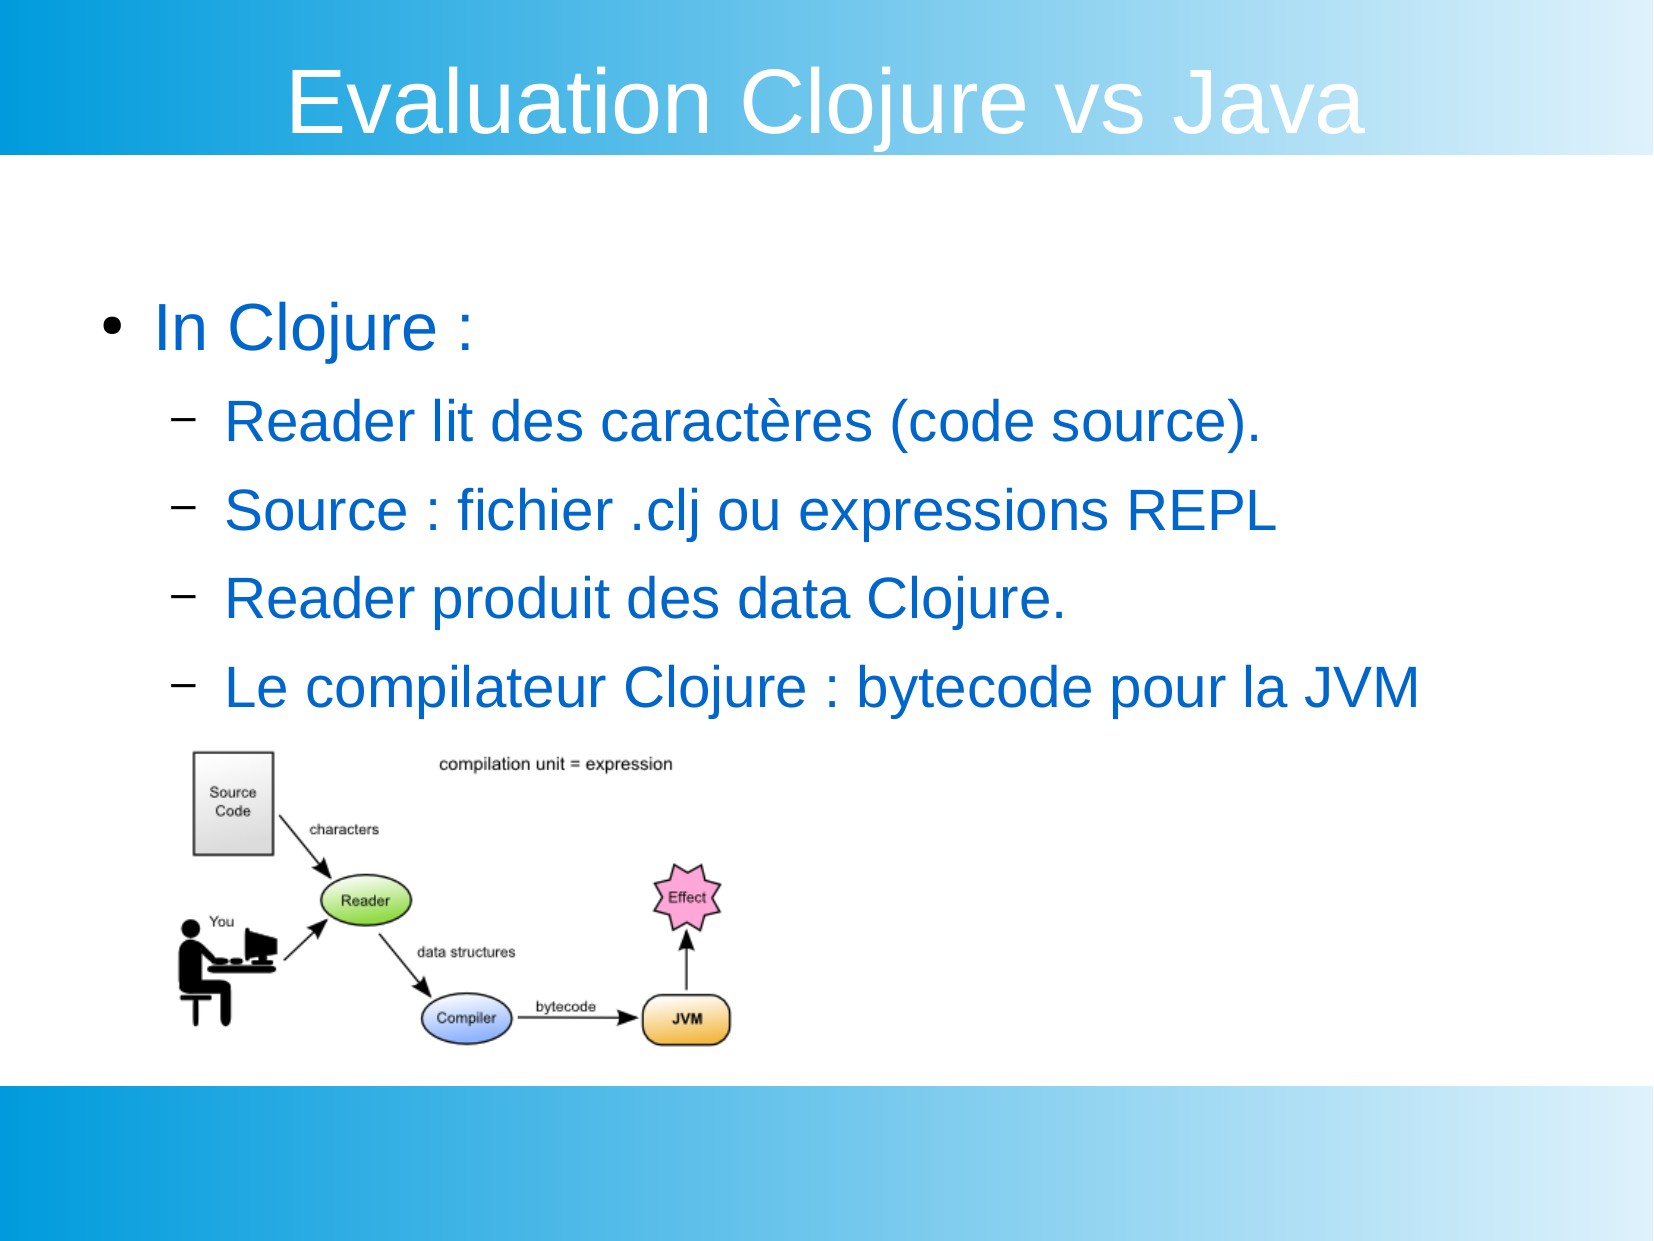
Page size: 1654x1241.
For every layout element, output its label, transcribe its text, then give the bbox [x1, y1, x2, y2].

list In Clojure : Reader lit des caractères (code source). Source : fichier .clj ou expressions REPL Reader produit des data Clojure. Le compilateur Clojure : bytecode pour la JVM [82, 290, 1571, 768]
title Evaluation Clojure vs Java [82, 49, 1571, 155]
picture [162, 735, 748, 1063]
